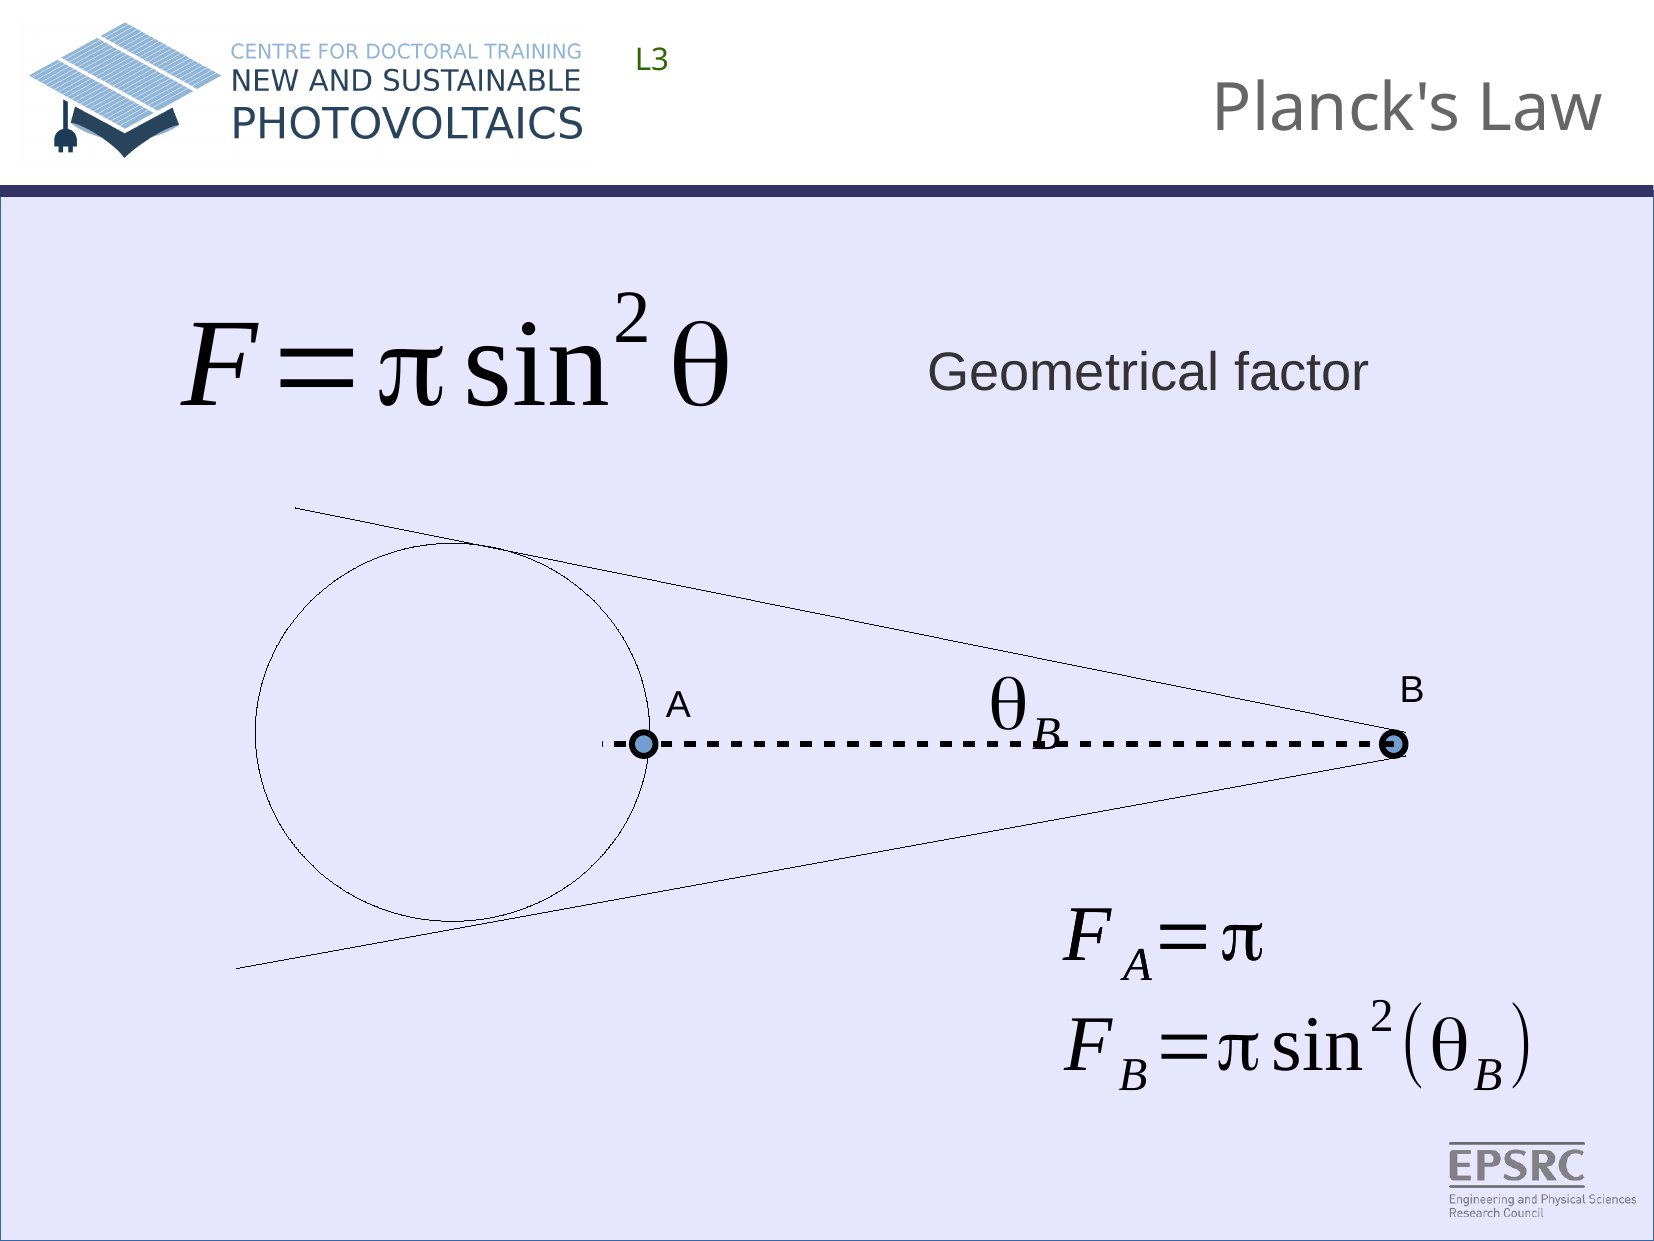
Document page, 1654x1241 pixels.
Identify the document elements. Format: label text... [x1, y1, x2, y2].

picture [1449, 1142, 1636, 1217]
text_box L3 [620, 29, 880, 80]
text_box Planck's Law [767, 51, 1619, 142]
chart [1039, 891, 1554, 1099]
text_box [0, 197, 1654, 1241]
text_box Geometrical factor [909, 330, 1389, 413]
picture [19, 17, 591, 166]
chart [141, 271, 763, 430]
chart [968, 671, 1081, 758]
text_box B [1381, 657, 1443, 721]
text_box A [648, 673, 709, 736]
